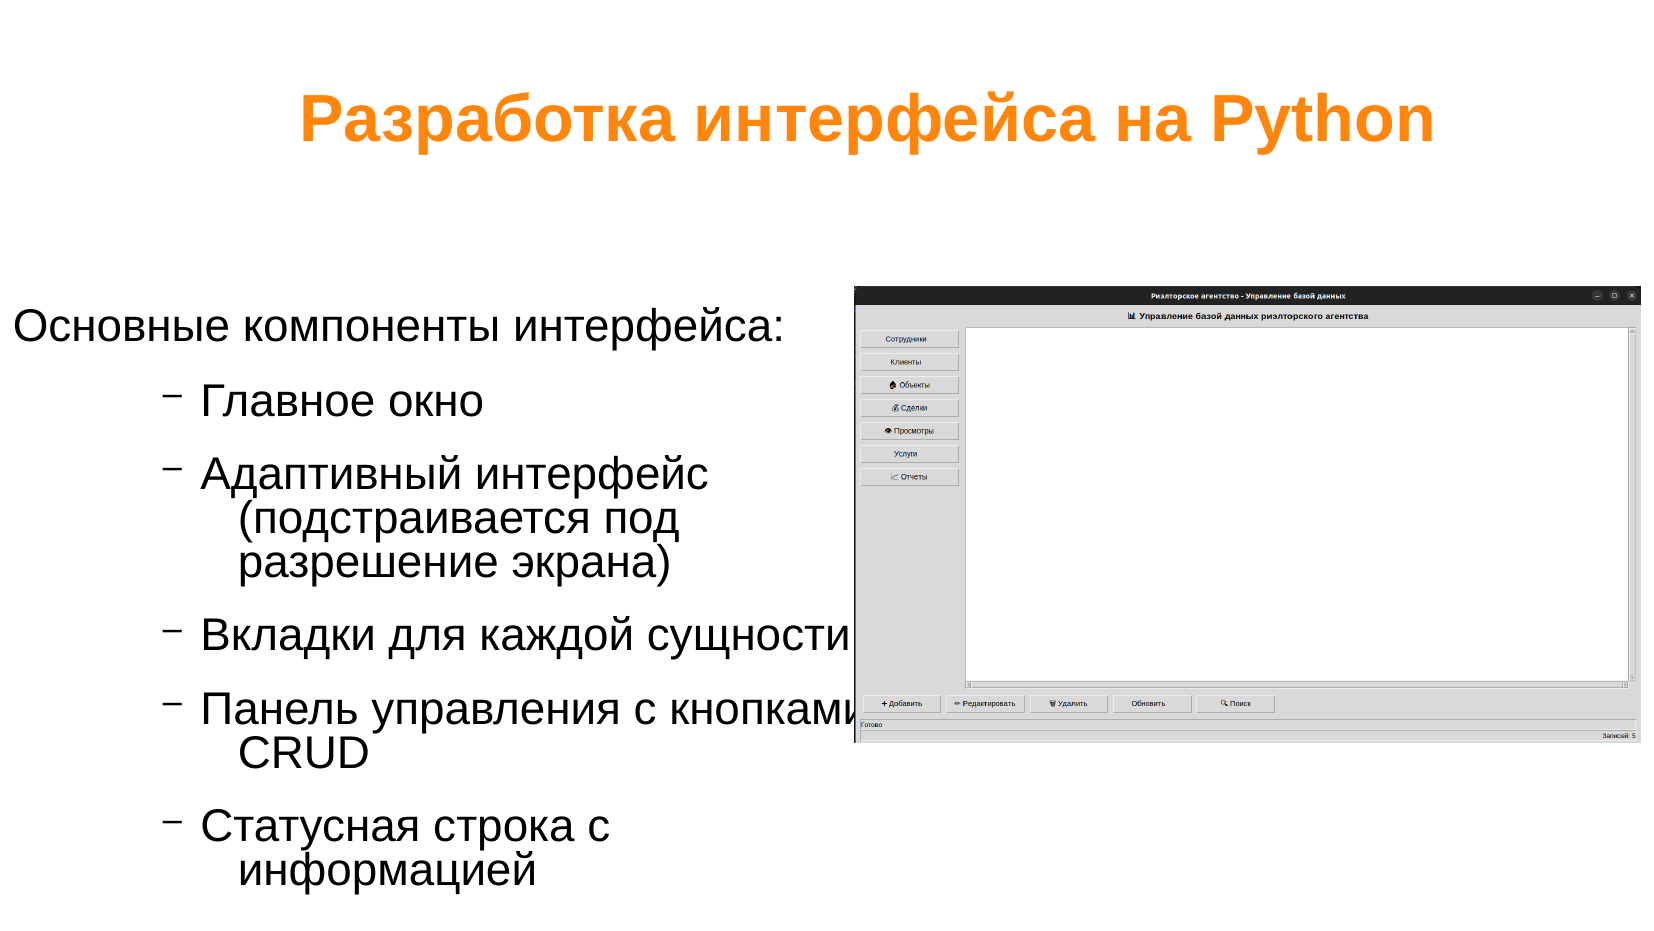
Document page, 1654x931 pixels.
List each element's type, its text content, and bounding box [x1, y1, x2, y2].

list Основные компоненты интерфейса: Главное окно Адаптивный интерфейс (подстраивается под разрешение экрана) Вкладки для каждой сущности Панель управления с кнопками CRUD Статусная строка с информацией [12, 217, 873, 899]
title Разработка интерфейса на Python [289, 12, 1447, 218]
picture [854, 286, 1641, 743]
